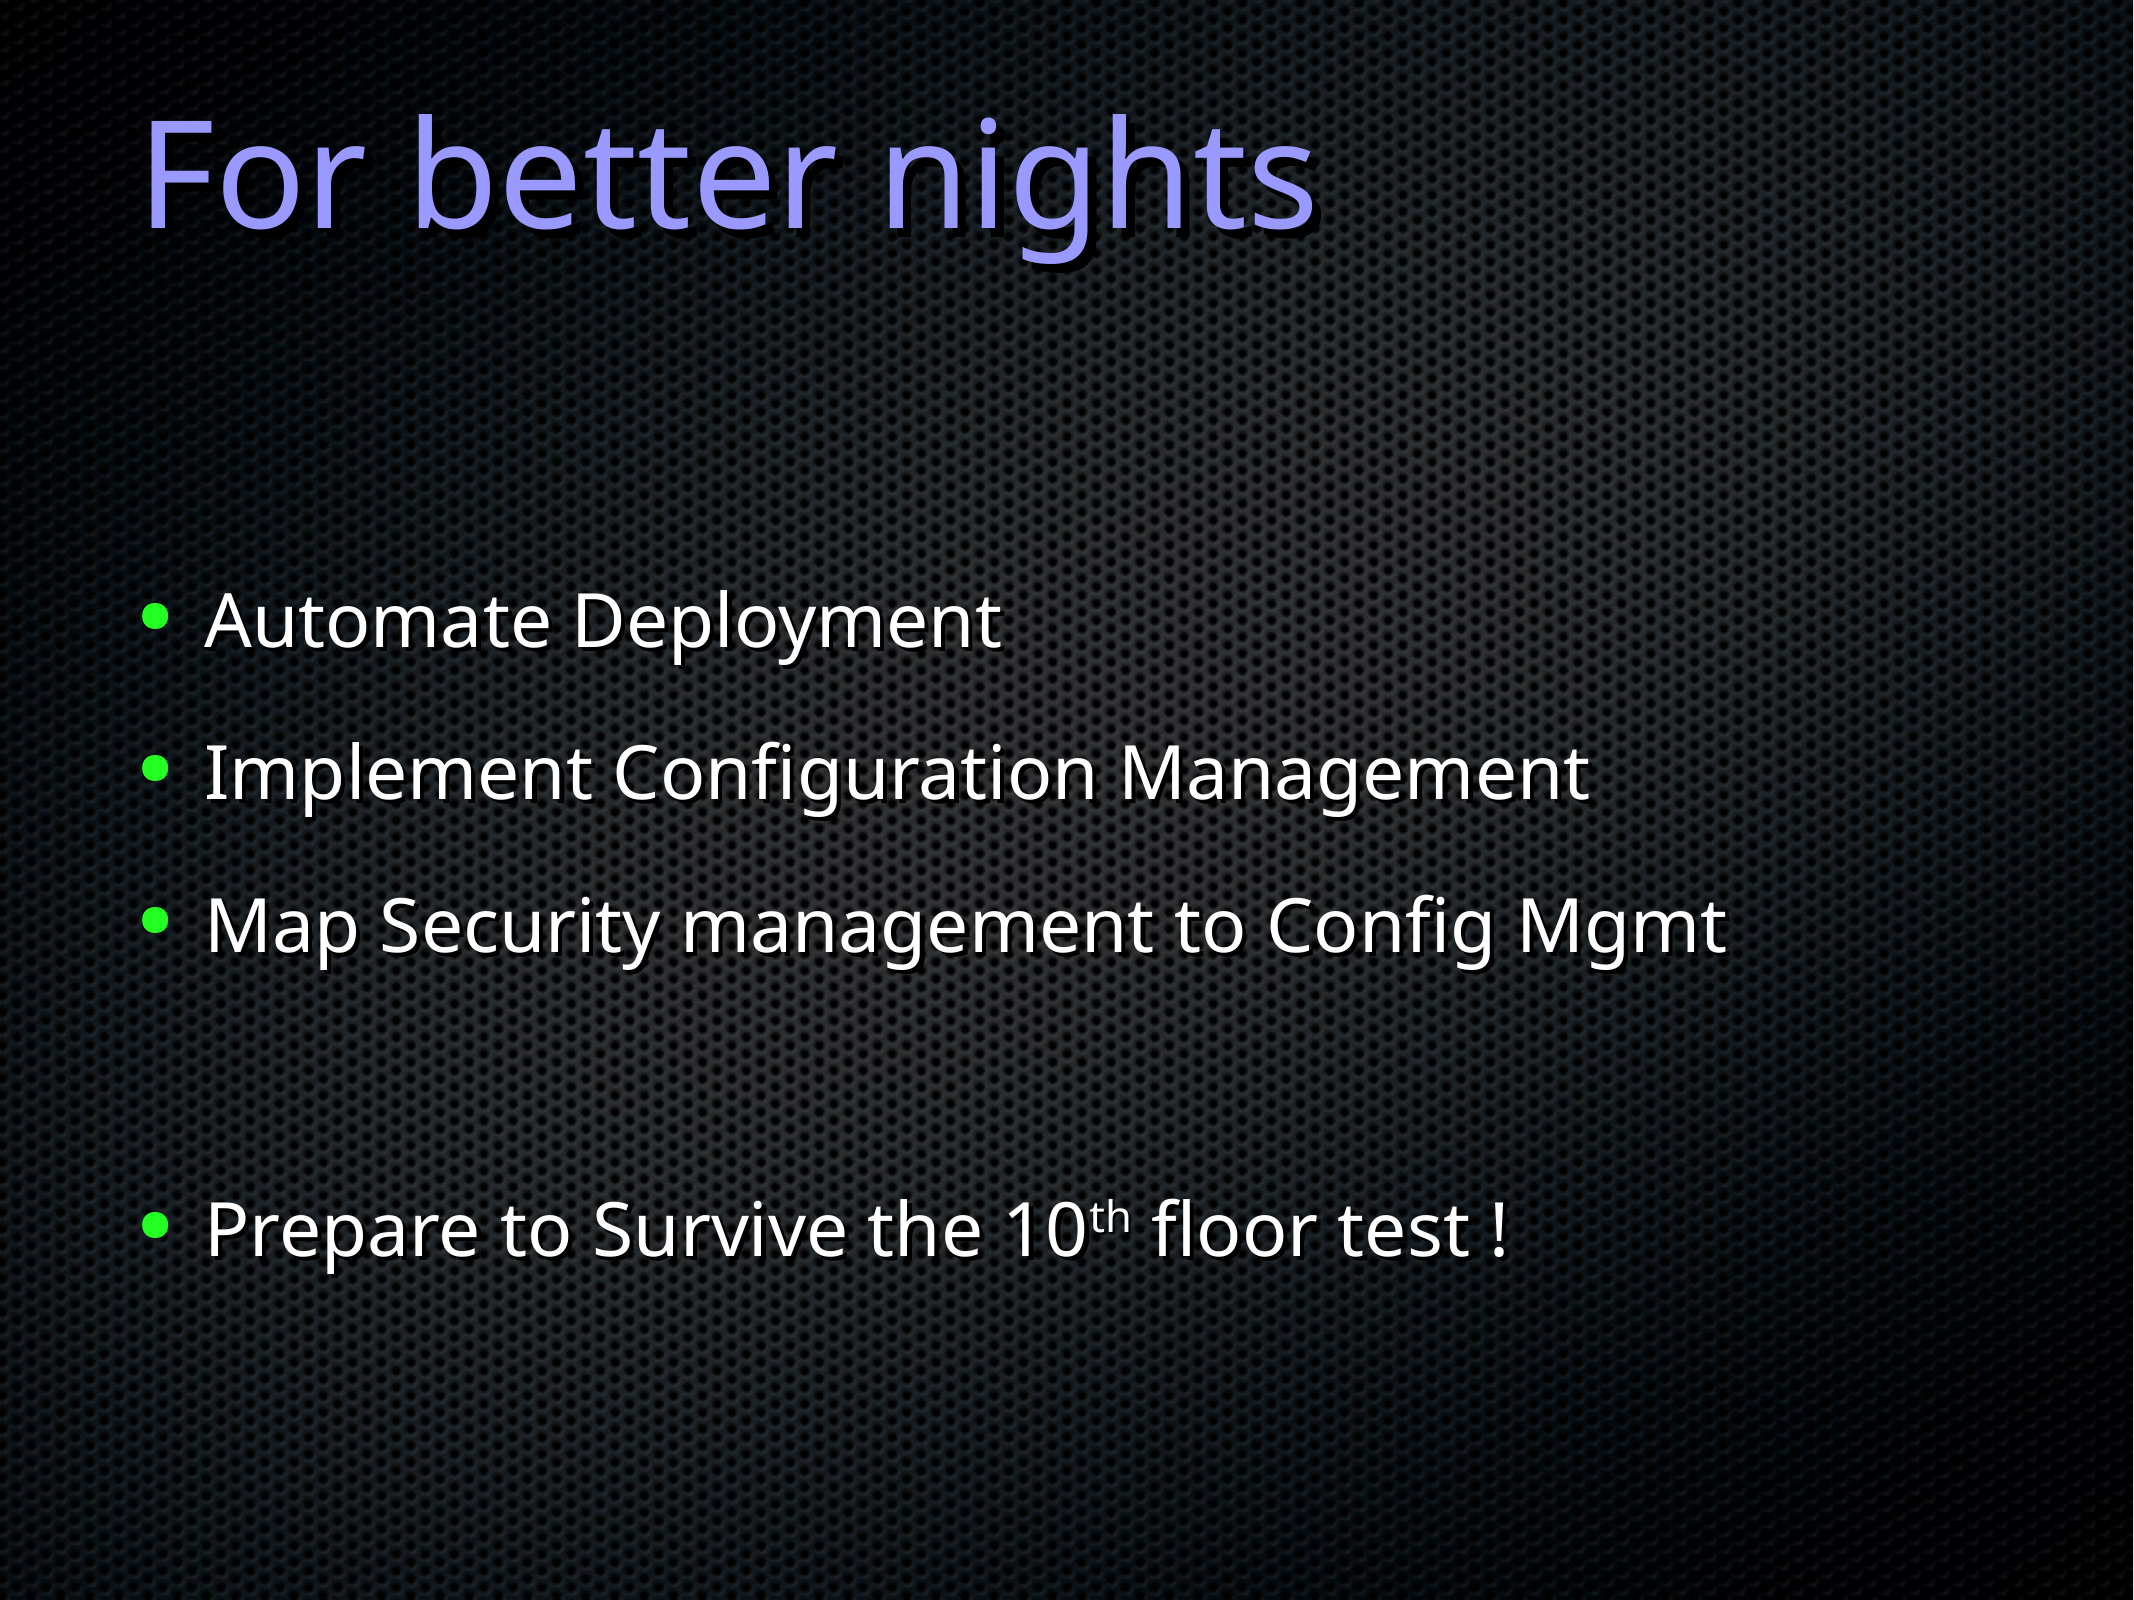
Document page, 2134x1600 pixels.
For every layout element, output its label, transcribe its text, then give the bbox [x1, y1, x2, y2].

title For better nights [129, 41, 2005, 301]
picture [0, 0, 2134, 1600]
list Automate Deployment Implement Configuration Management Map Security management to Config Mgmt Prepare to Survive the 10th floor test ! [129, 454, 2005, 1392]
